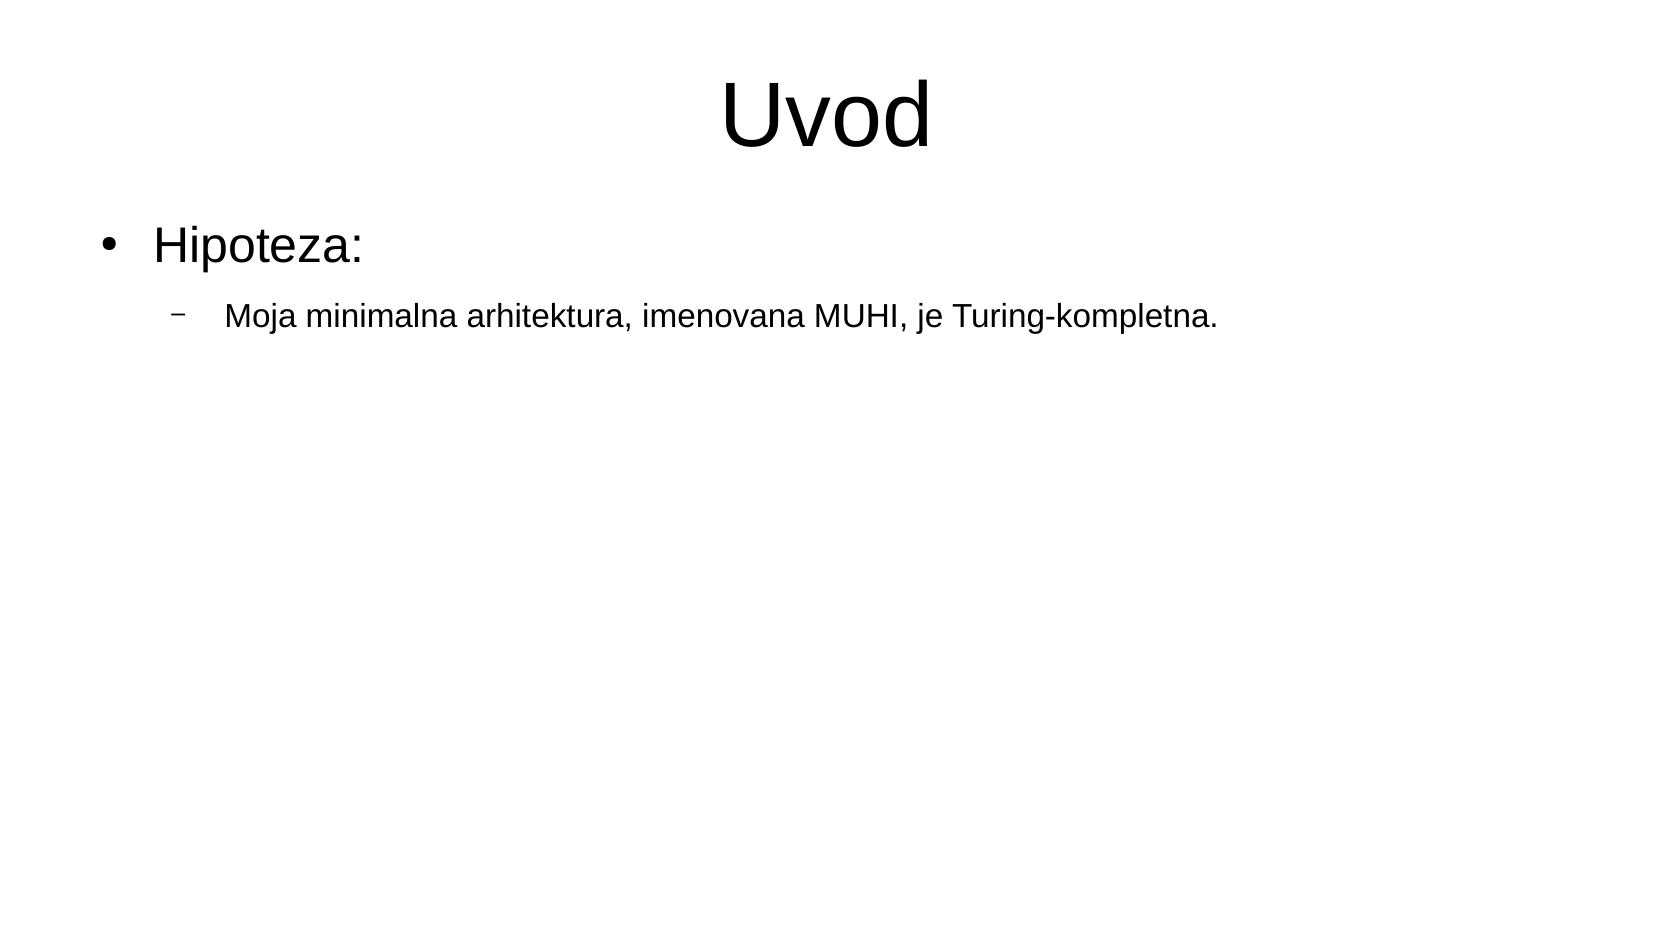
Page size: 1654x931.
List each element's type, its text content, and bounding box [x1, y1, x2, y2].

title Uvod [82, 37, 1571, 193]
list Hipoteza: Moja minimalna arhitektura, imenovana MUHI, je Turing-kompletna. [82, 217, 1571, 758]
